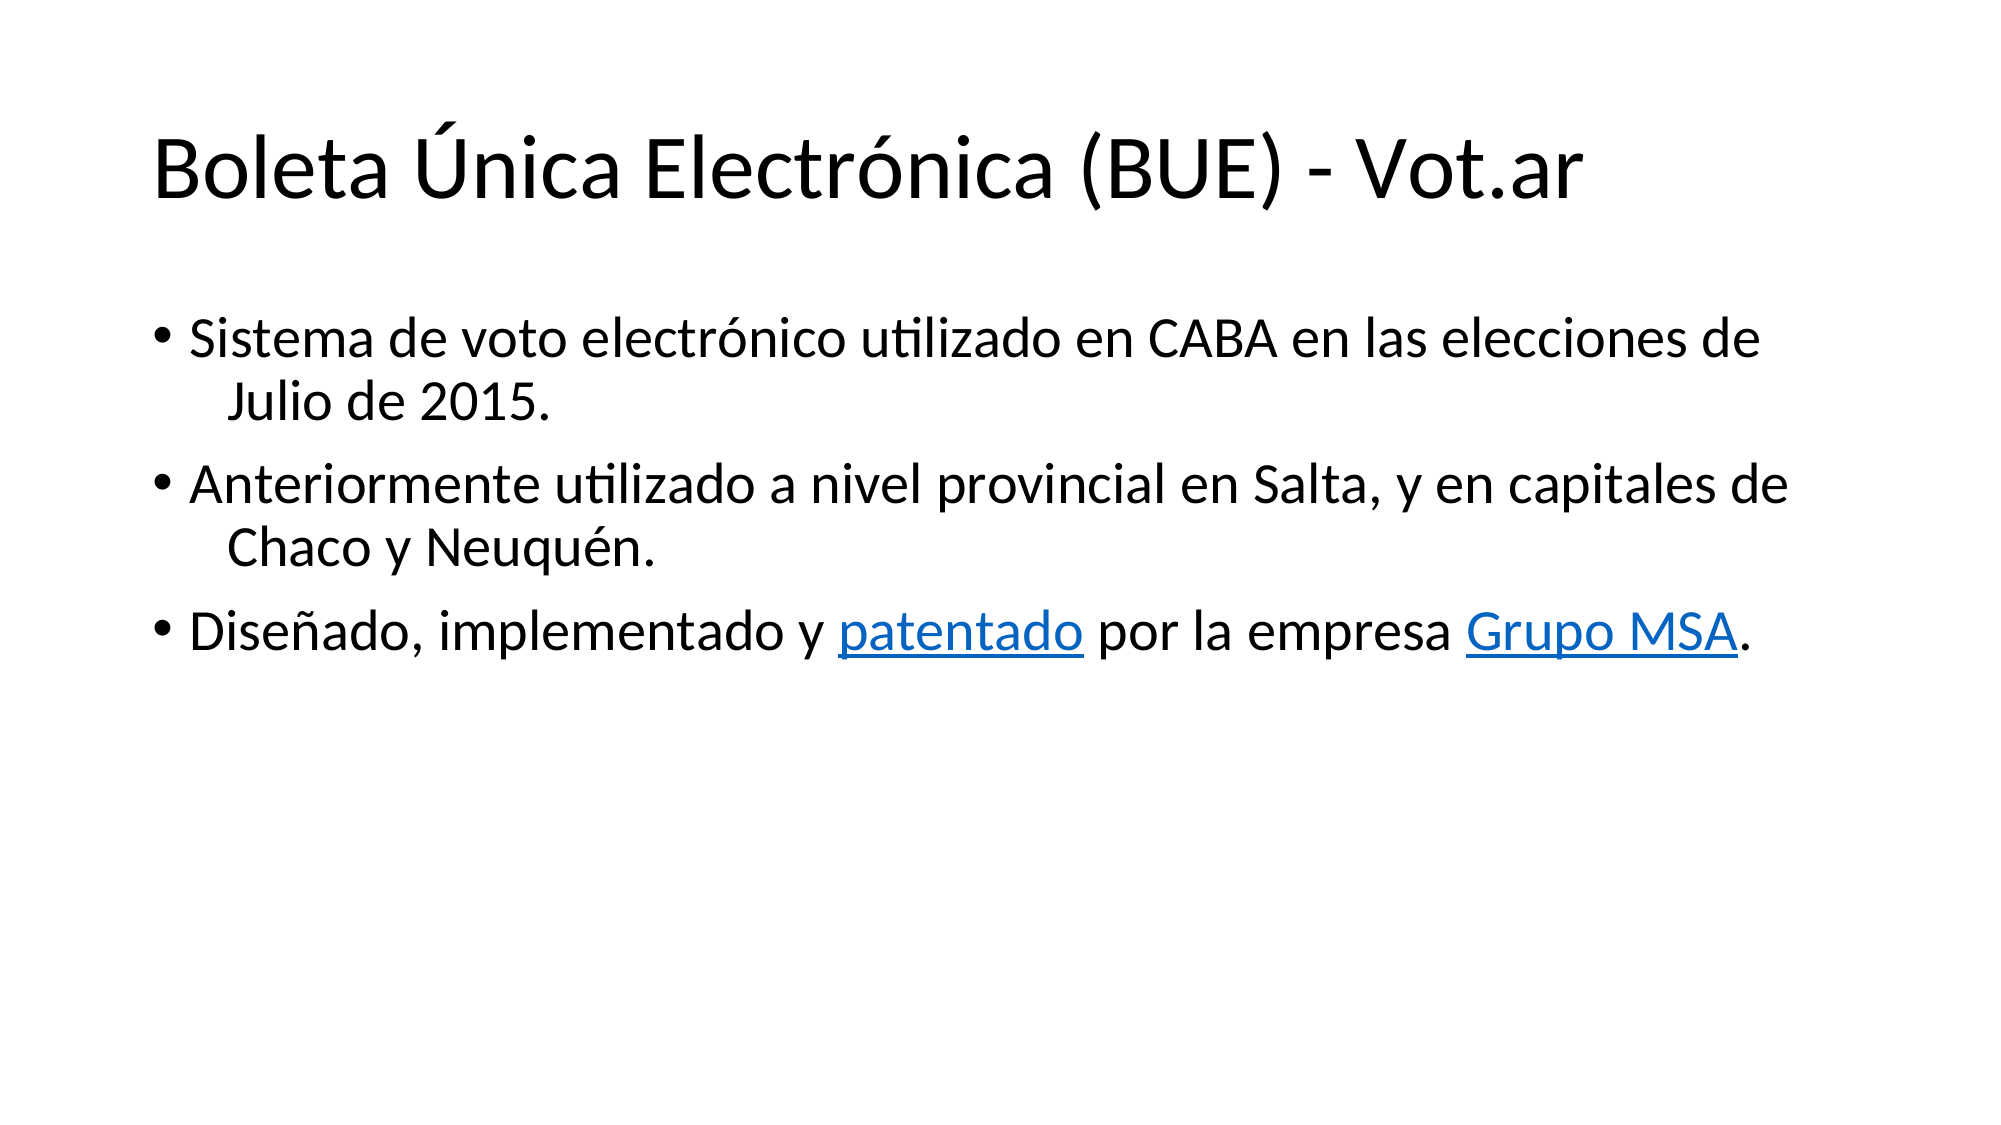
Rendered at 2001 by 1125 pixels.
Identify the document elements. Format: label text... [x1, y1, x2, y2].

title Boleta Única Electrónica (BUE) - Vot.ar [137, 59, 1863, 278]
list Sistema de voto electrónico utilizado en CABA en las elecciones de Julio de 2015. Anteriormente utilizado a nivel provincial en Salta, y en capitales de Chaco y Neuquén. Diseñado, implementado y patentado por la empresa Grupo MSA. [137, 299, 1863, 1014]
